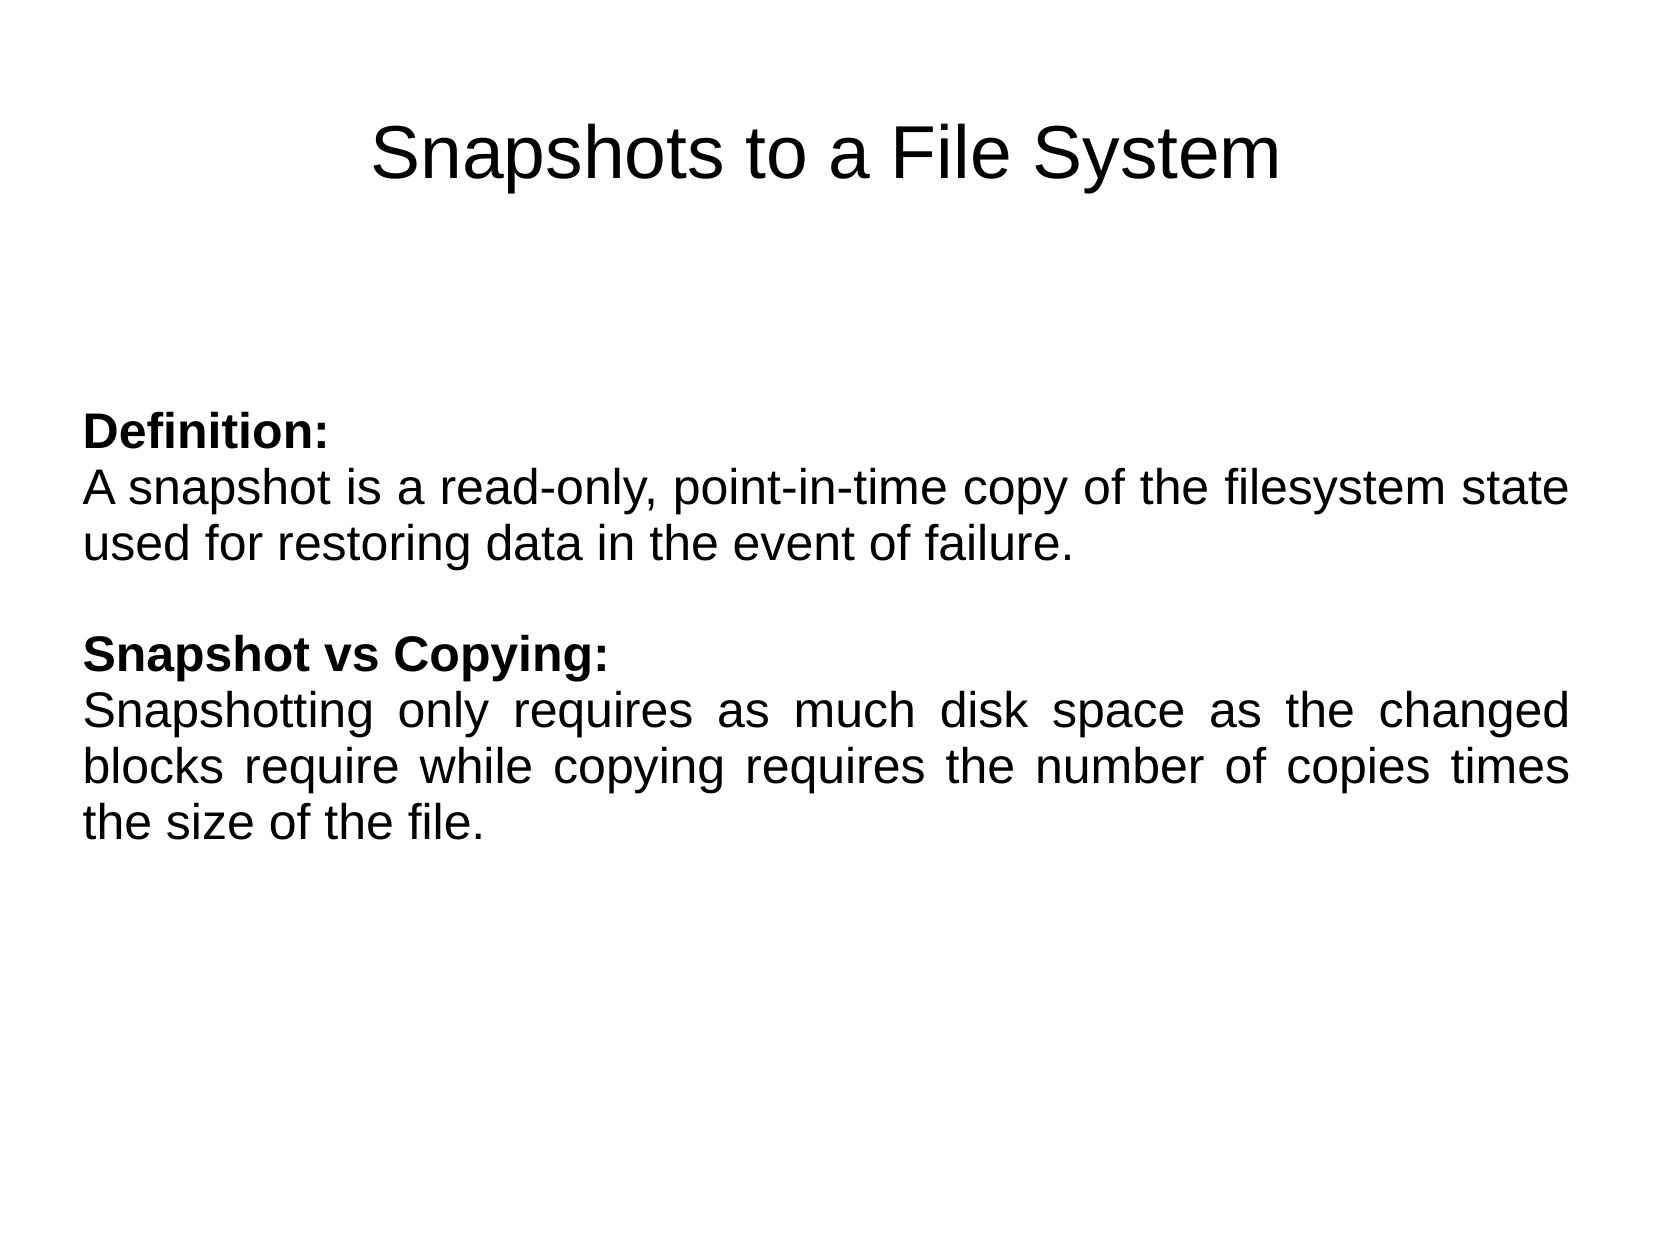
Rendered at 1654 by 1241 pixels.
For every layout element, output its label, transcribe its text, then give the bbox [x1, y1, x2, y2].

title Snapshots to a File System [82, 49, 1571, 257]
subtitle Definition: A snapshot is a read-only, point-in-time copy of the filesystem state used for restoring data in the event of failure. Snapshot vs Copying: Snapshotting only requires as much disk space as the changed blocks require while copying requires the number of copies times the size of the file. [82, 277, 1571, 1023]
